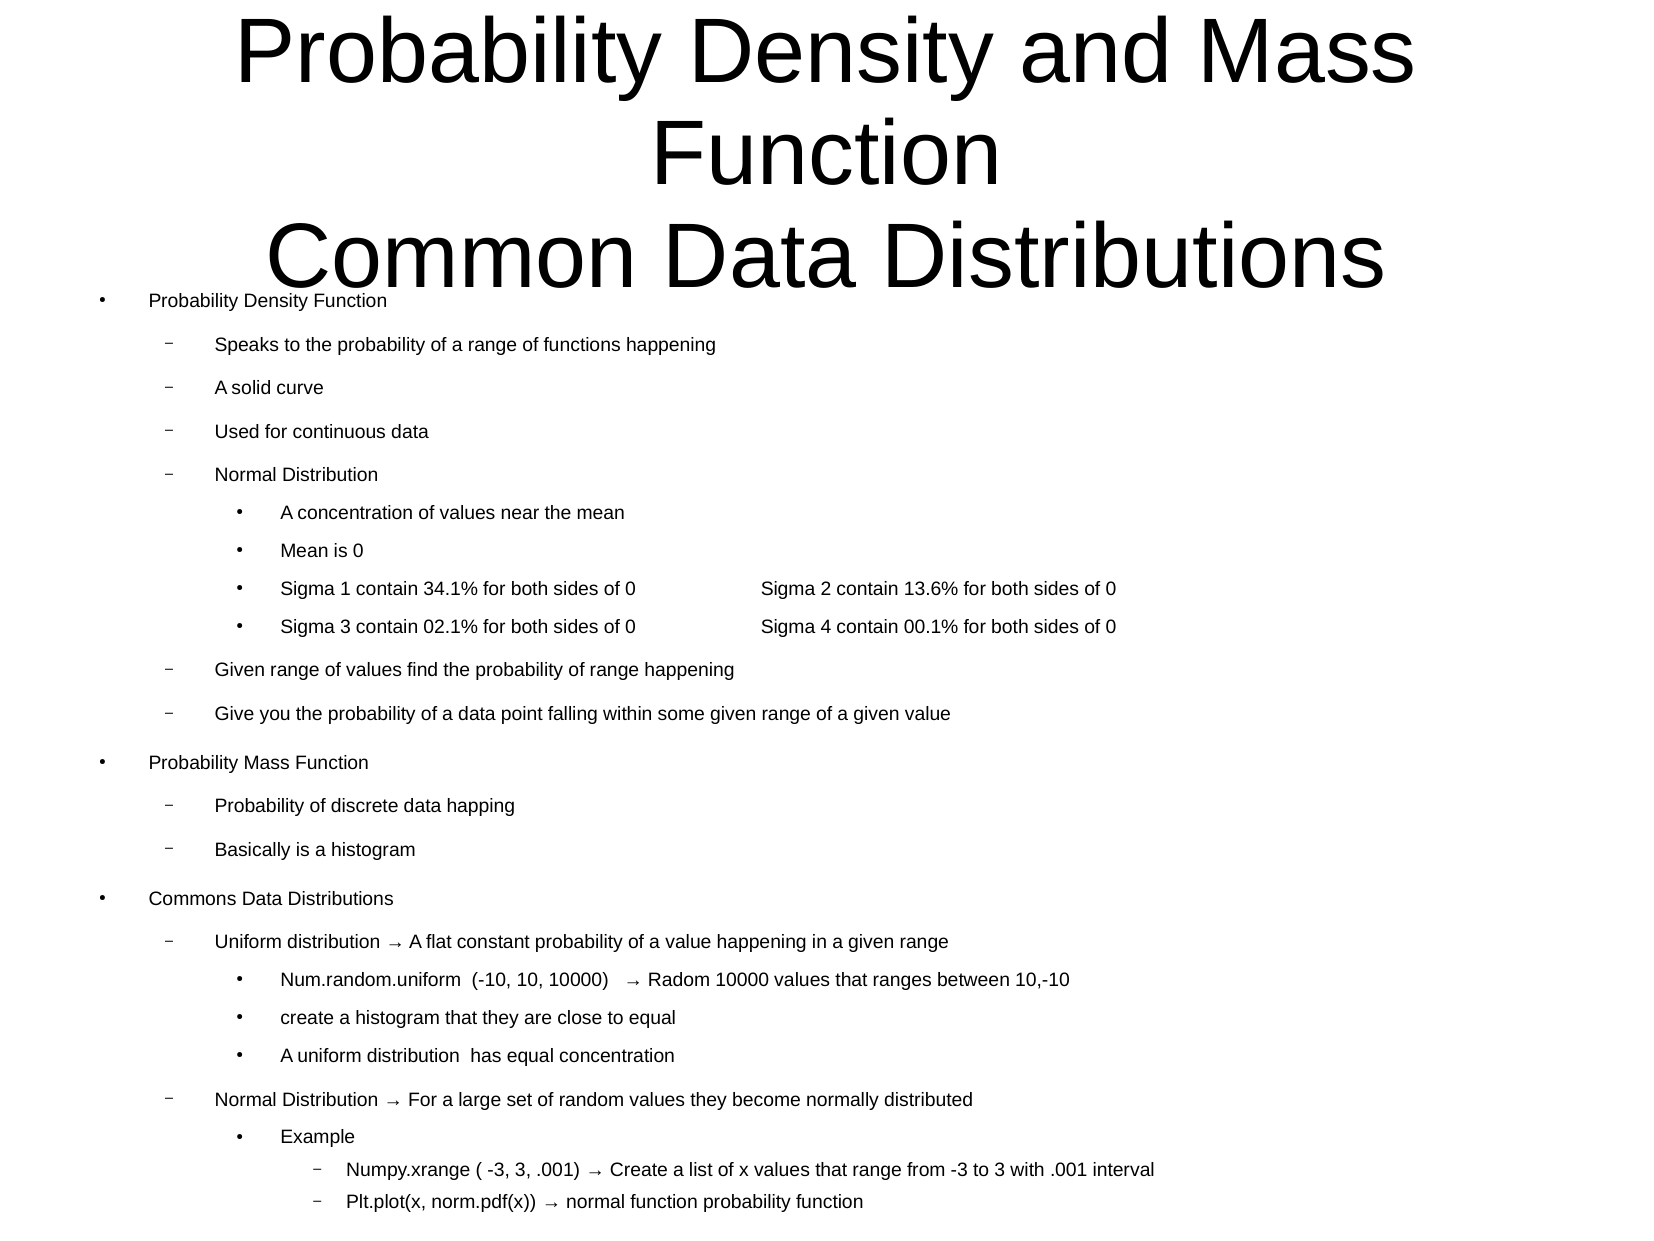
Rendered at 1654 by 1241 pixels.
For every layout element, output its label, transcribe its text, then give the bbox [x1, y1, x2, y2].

list Probability Density Function Speaks to the probability of a range of functions happening A solid curve Used for continuous data Normal Distribution A concentration of values near the mean Mean is 0 Sigma 1 contain 34.1% for both sides of 0 Sigma 2 contain 13.6% for both sides of 0 Sigma 3 contain 02.1% for both sides of 0 Sigma 4 contain 00.1% for both sides of 0 Given range of values find the probability of range happening Give you the probability of a data point falling within some given range of a given value Probability Mass Function Probability of discrete data happing Basically is a histogram Commons Data Distributions Uniform distribution → A flat constant probability of a value happening in a given range Num.random.uniform (-10, 10, 10000) → Radom 10000 values that ranges between 10,-10 create a histogram that they are close to equal A uniform distribution has equal concentration Normal Distribution → For a large set of random values they become normally distributed Example Numpy.xrange ( -3, 3, .001) → Create a list of x values that range from -3 to 3 with .001 interval Plt.plot(x, norm.pdf(x)) → normal function probability function [82, 290, 1571, 1229]
title Probability Density and Mass Function Common Data Distributions [82, 0, 1571, 290]
